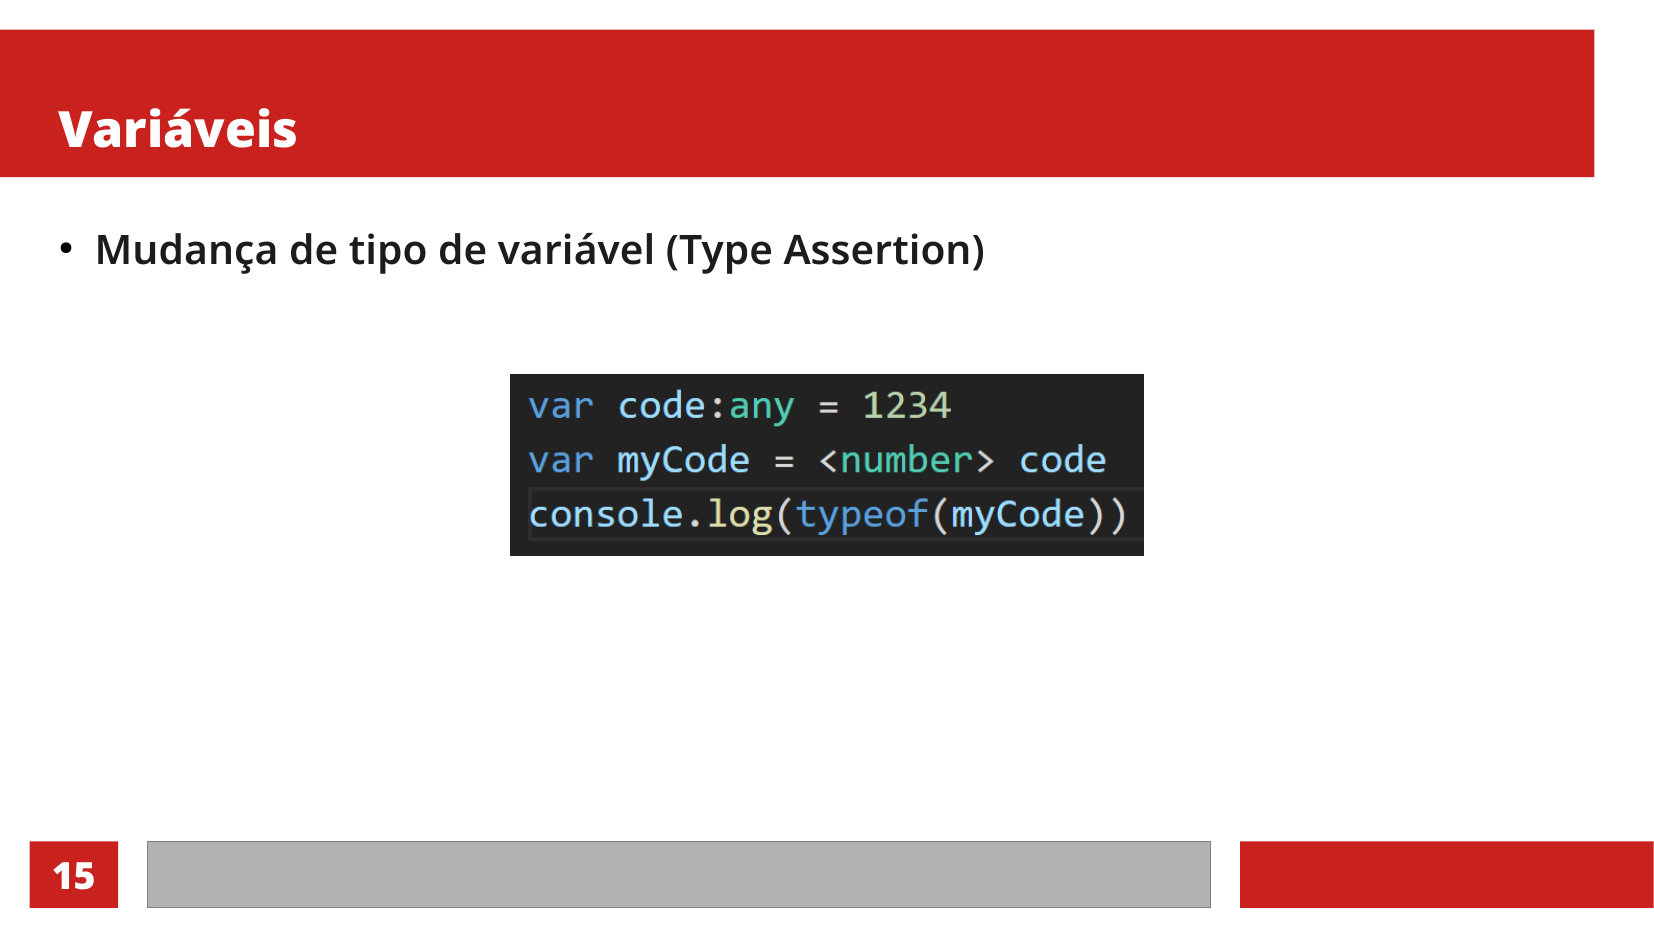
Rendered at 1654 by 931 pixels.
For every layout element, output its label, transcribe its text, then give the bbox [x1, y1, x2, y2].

title Variáveis [59, 44, 1595, 163]
list Mudança de tipo de variável (Type Assertion) [59, 221, 1565, 798]
picture [510, 374, 1144, 556]
